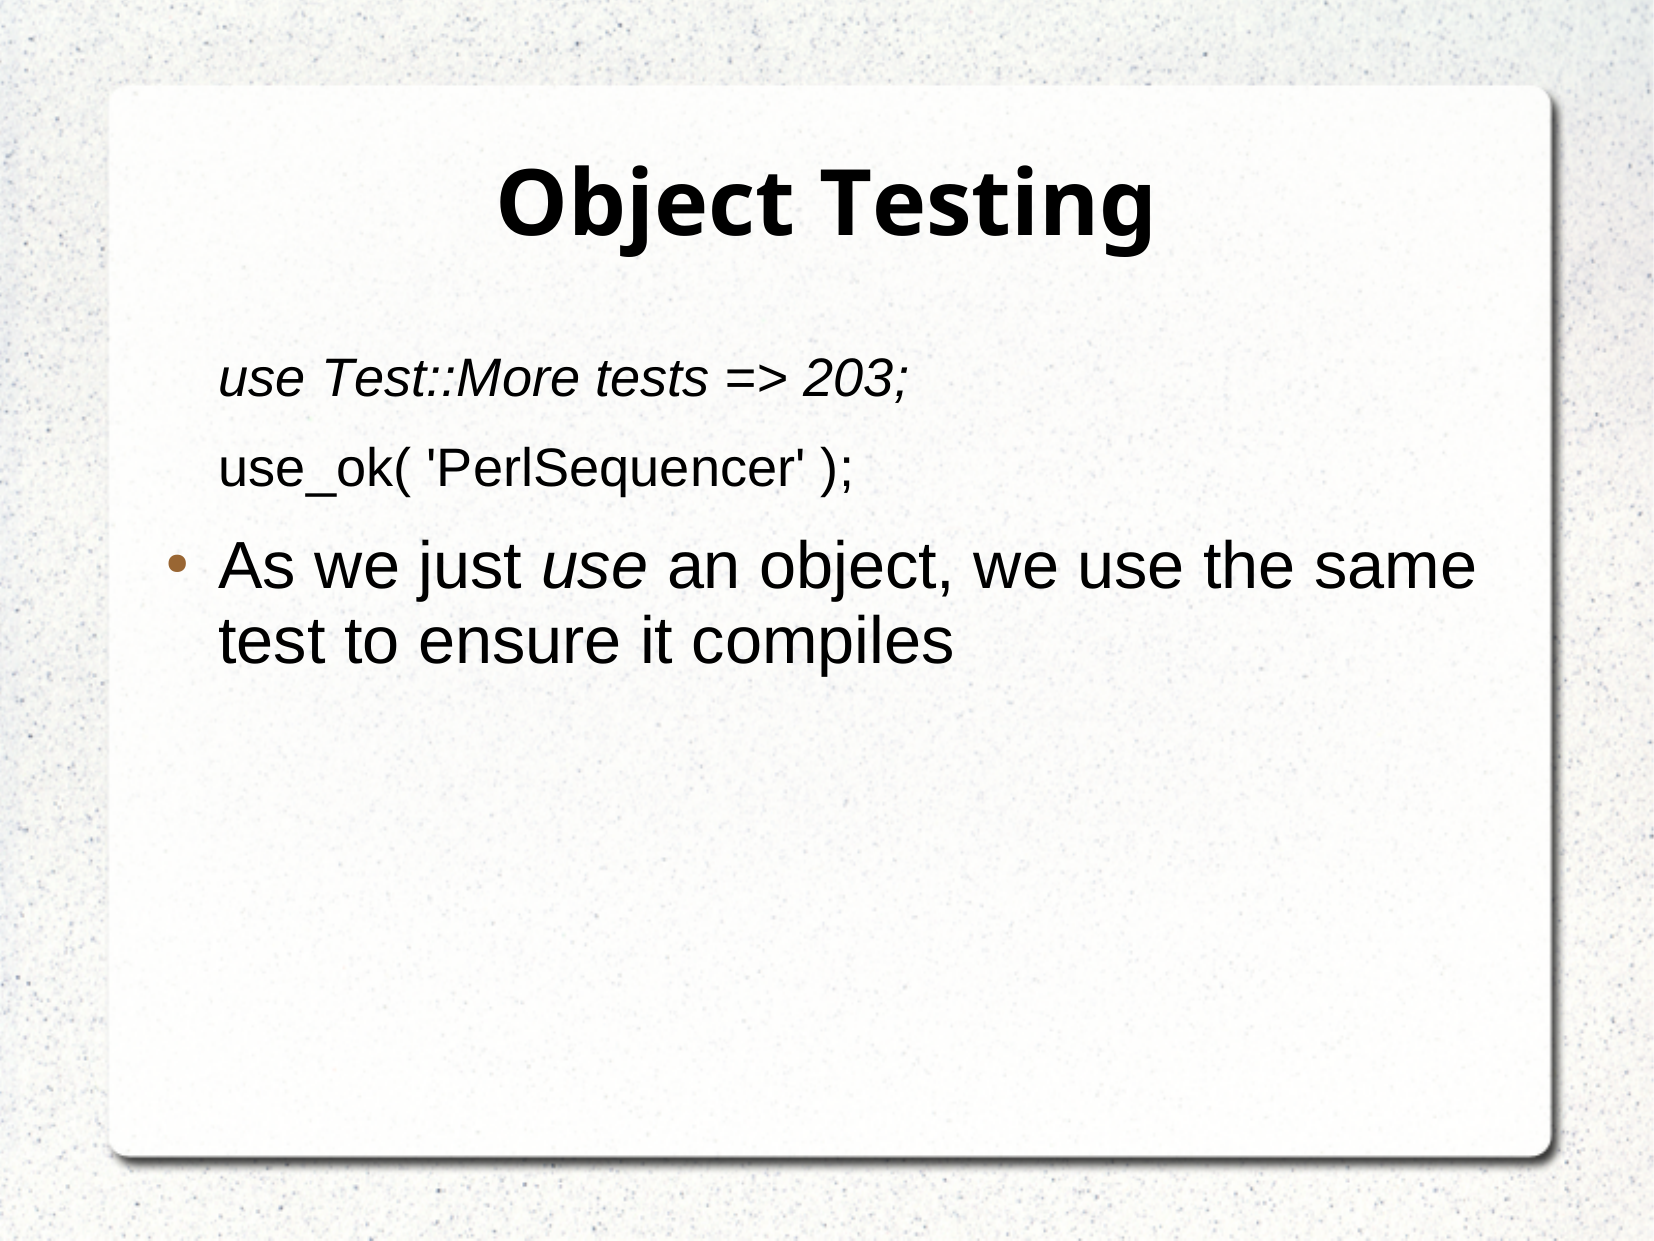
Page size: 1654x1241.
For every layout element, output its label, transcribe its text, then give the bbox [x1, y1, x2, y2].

picture [0, 0, 1654, 1241]
list use Test::More tests => 203; use_ok( 'PerlSequencer' ); As we just use an object, we use the same test to ensure it compiles [147, 347, 1506, 983]
title Object Testing [118, 96, 1536, 304]
